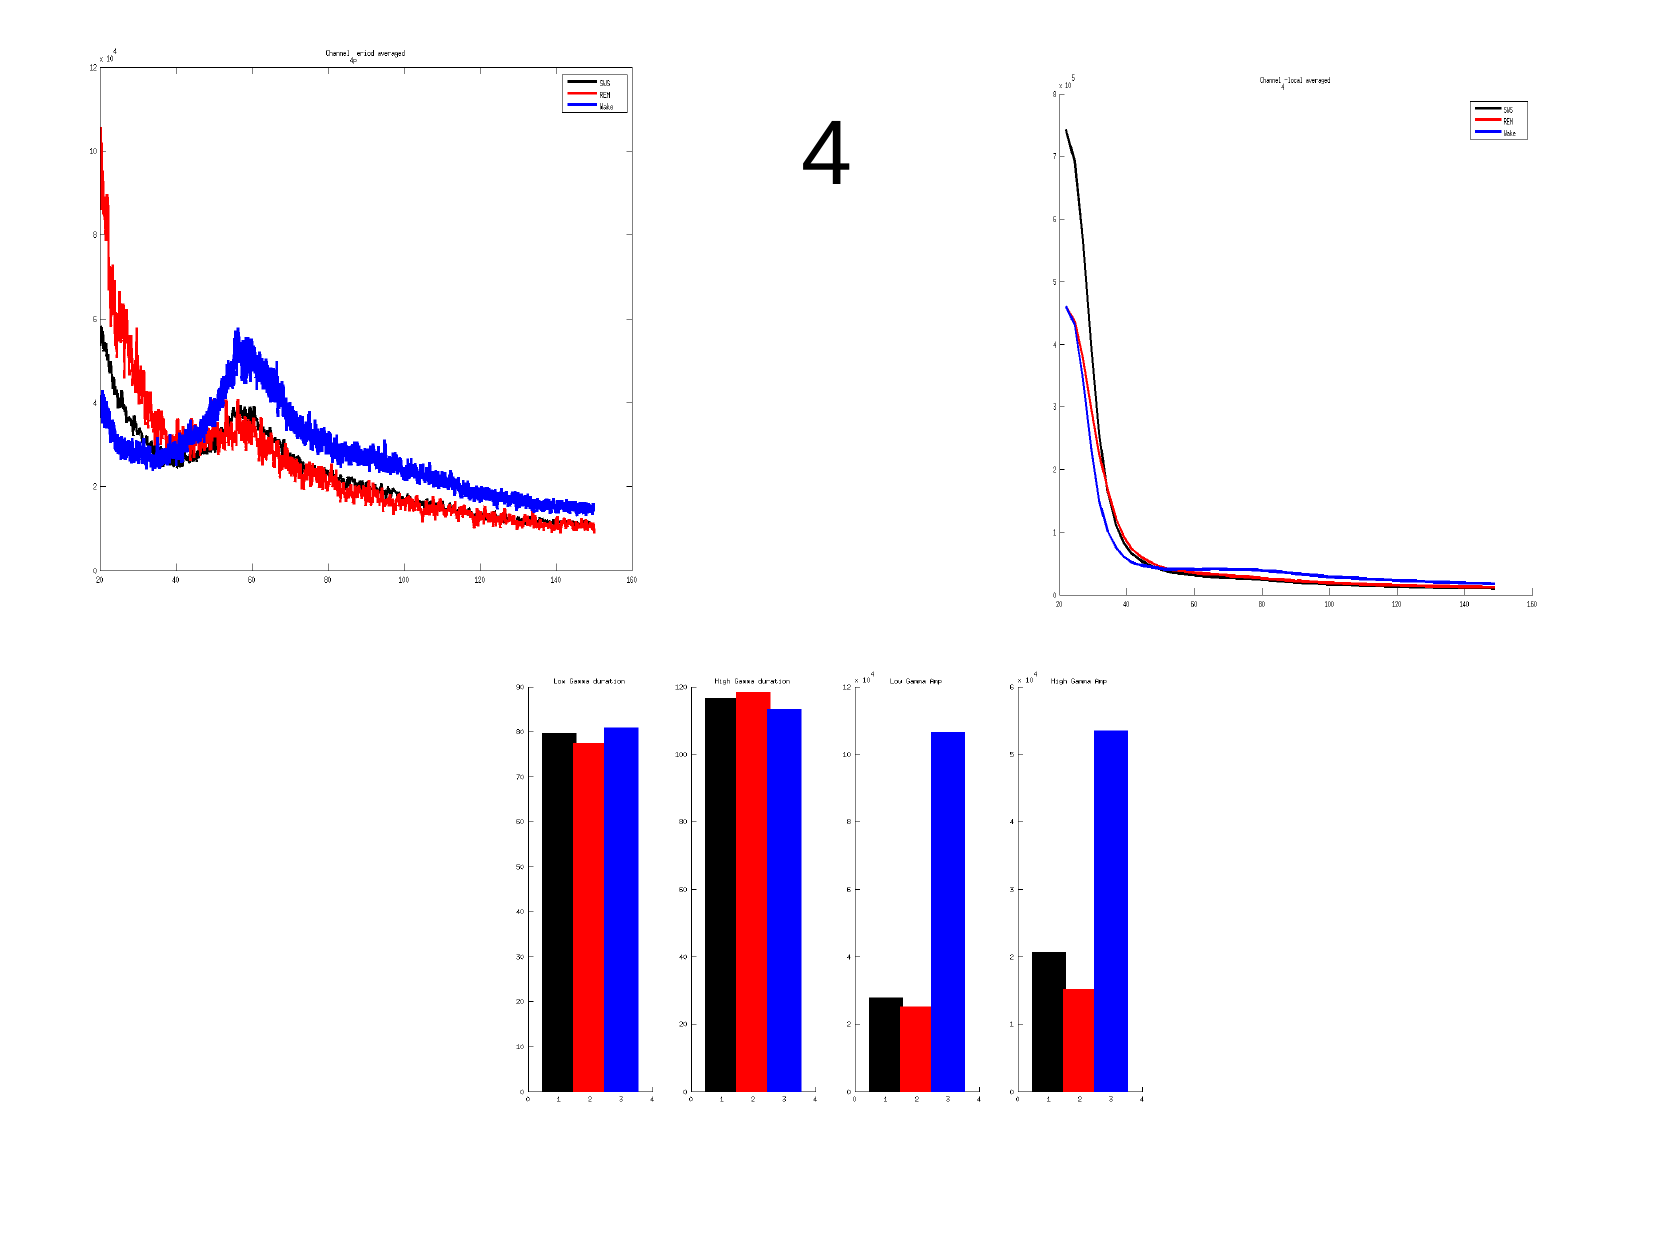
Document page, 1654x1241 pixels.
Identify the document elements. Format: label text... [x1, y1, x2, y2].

picture [11, 20, 697, 638]
title 4 [697, 49, 980, 257]
picture [425, 47, 1590, 1146]
